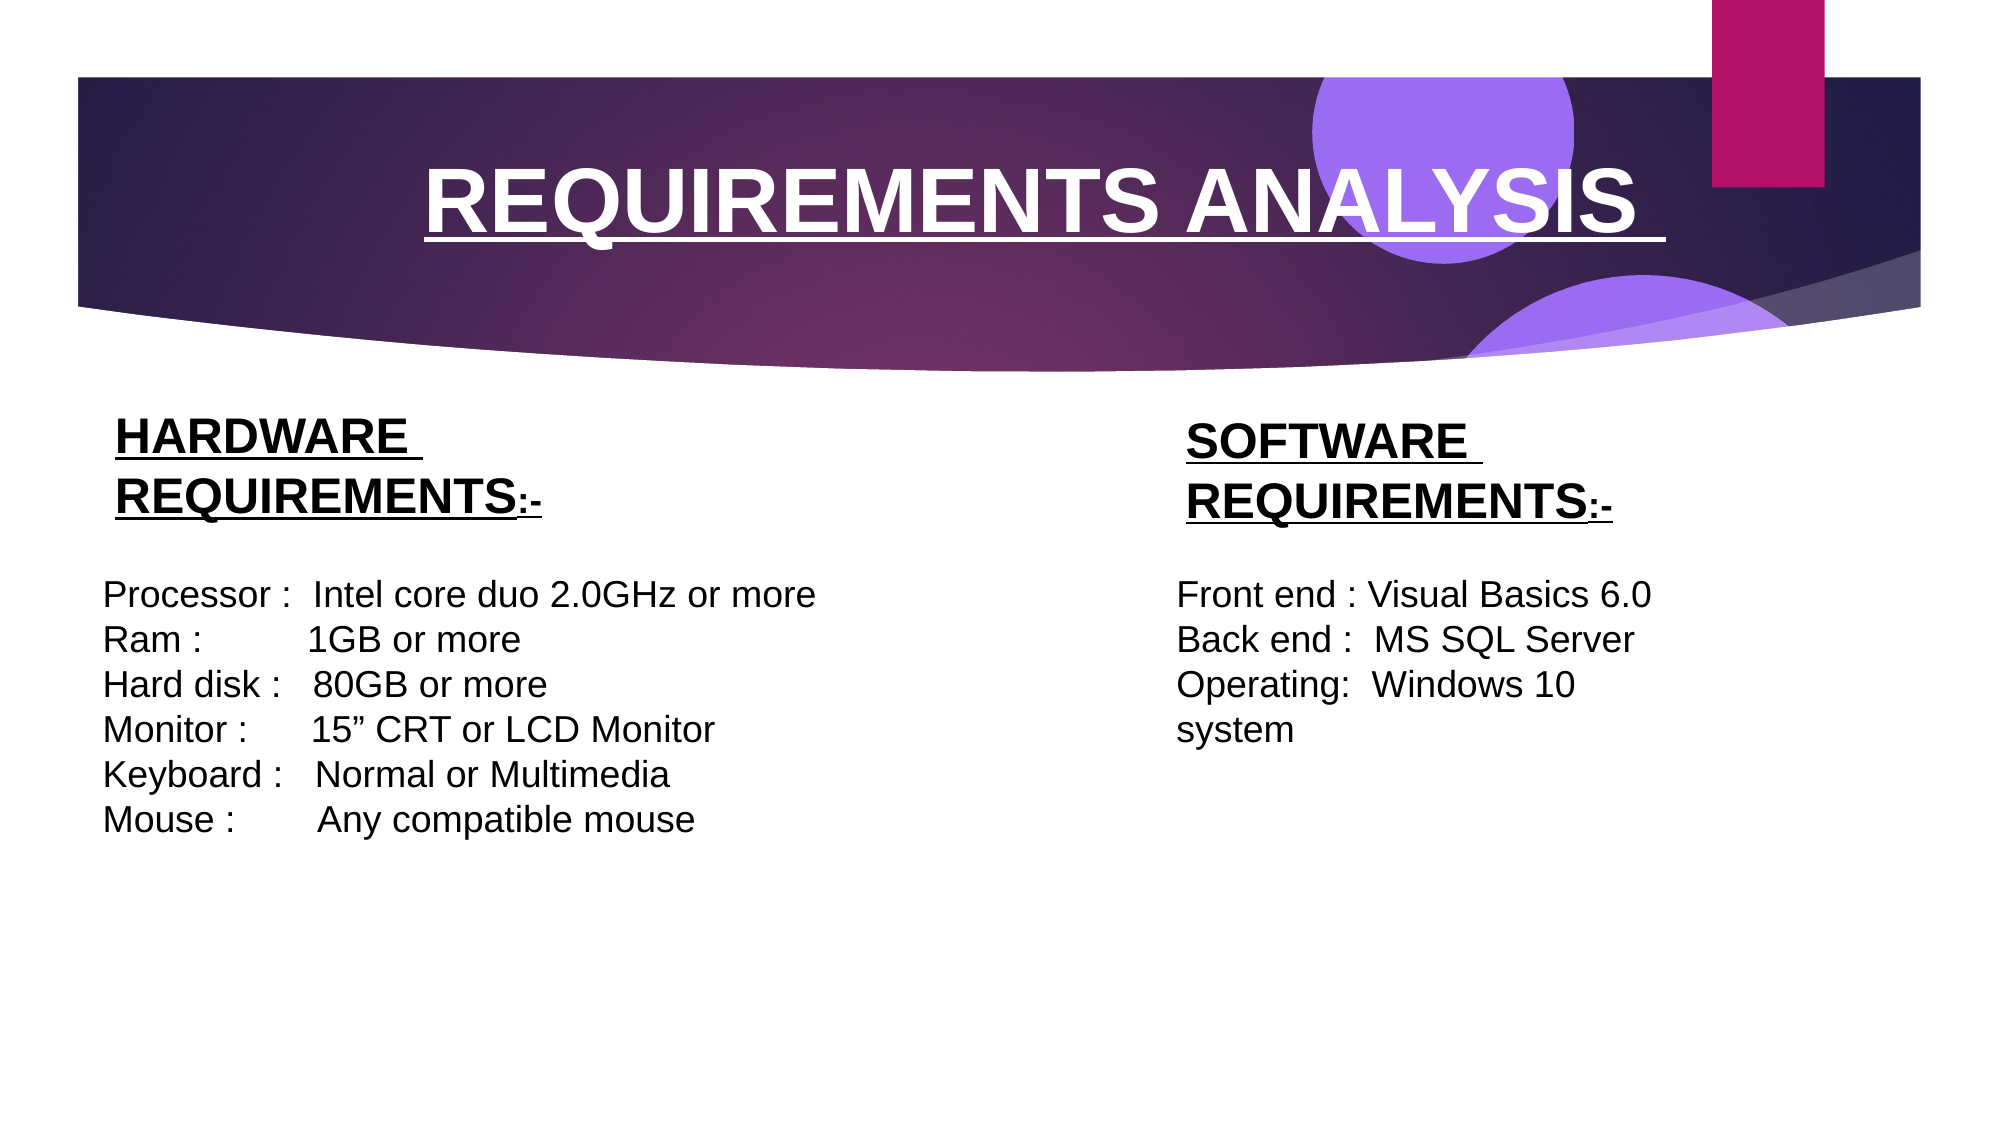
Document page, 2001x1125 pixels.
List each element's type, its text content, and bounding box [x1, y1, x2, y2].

text_box Front end : Visual Basics 6.0 Back end : MS SQL Server Operating: Windows 10 system [1161, 562, 1913, 758]
text_box HARDWARE REQUIREMENTS:- [100, 396, 662, 532]
picture [79, 78, 1920, 371]
text_box SOFTWARE REQUIREMENTS:- [1170, 401, 1733, 537]
text_box Processor : Intel core duo 2.0GHz or more Ram : 1GB or more Hard disk : 80GB or more Monitor : 15” CRT or LCD Monitor Keyboard : Normal or Multimedia Mouse : Any compatible mouse [87, 562, 926, 848]
picture [1564, 78, 1712, 145]
title REQUIREMENTS ANALYSIS [281, 145, 1719, 262]
